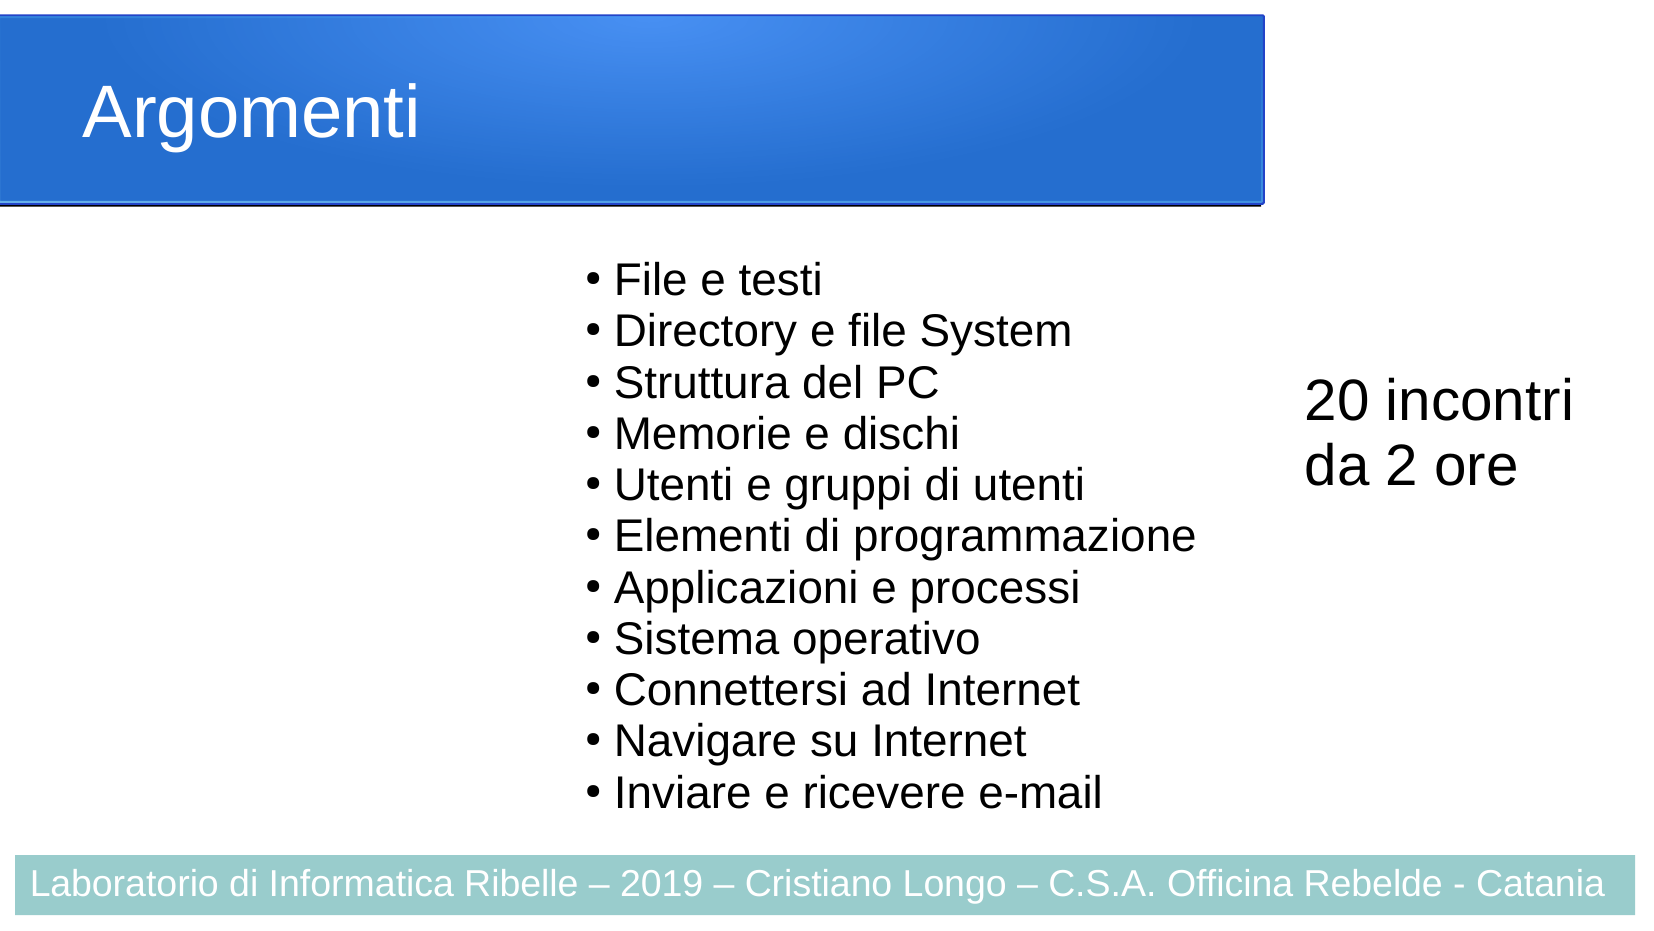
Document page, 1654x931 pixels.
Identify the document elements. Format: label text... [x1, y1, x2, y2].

text_box 20 incontri da 2 ore [1290, 360, 1640, 511]
title Argomenti [82, 35, 1235, 189]
subtitle File e testi Directory e file System Struttura del PC Memorie e dischi Utenti e gruppi di utenti Elementi di programmazione Applicazioni e processi Sistema operativo Connettersi ad Internet Navigare su Internet Inviare e ricevere e-mail [585, 195, 1246, 826]
text_box Laboratorio di Informatica Ribelle – 2019 – Cristiano Longo – C.S.A. Officina Rebelde - Catania [15, 855, 1636, 916]
